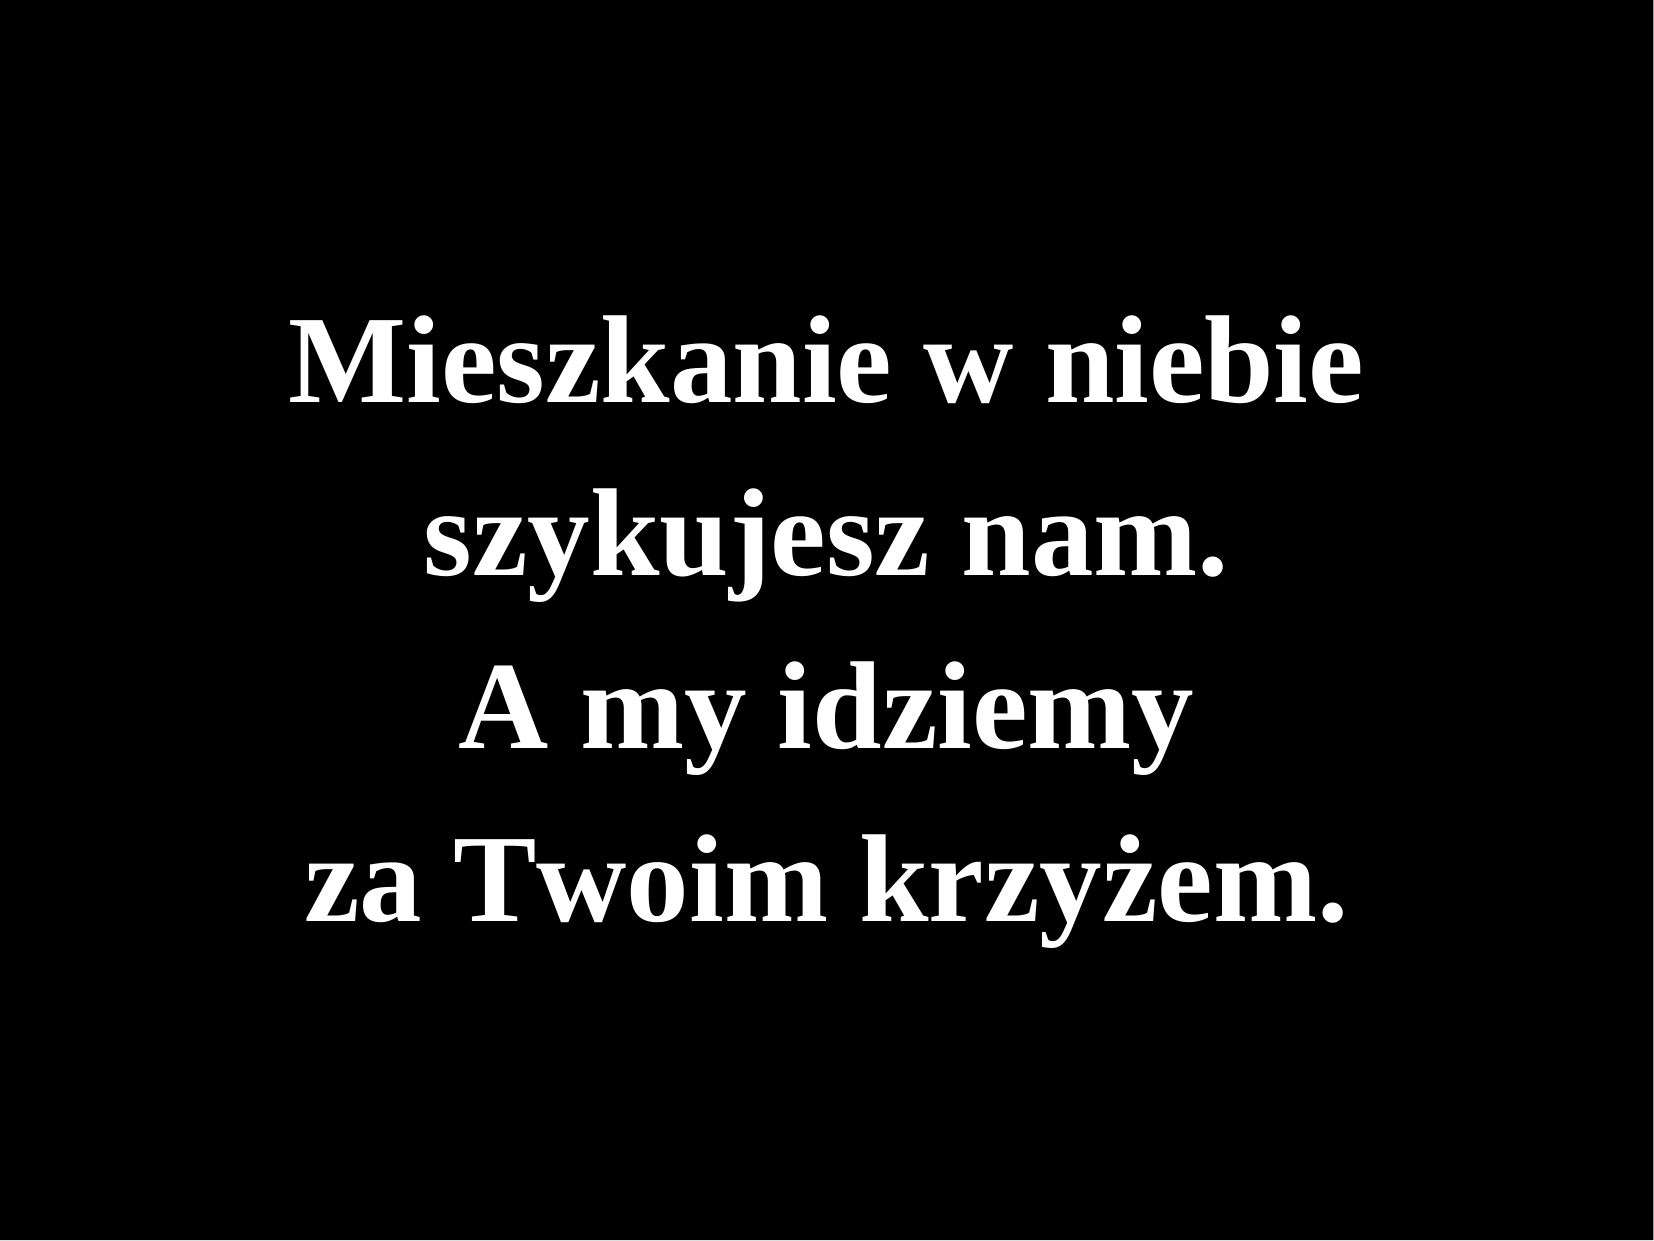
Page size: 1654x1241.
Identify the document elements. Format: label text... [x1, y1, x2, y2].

title Mieszkanie w niebie ppp szykujesz nam. ppp A my idziemy ppp za Twoim krzyżem. [0, 0, 1654, 1241]
